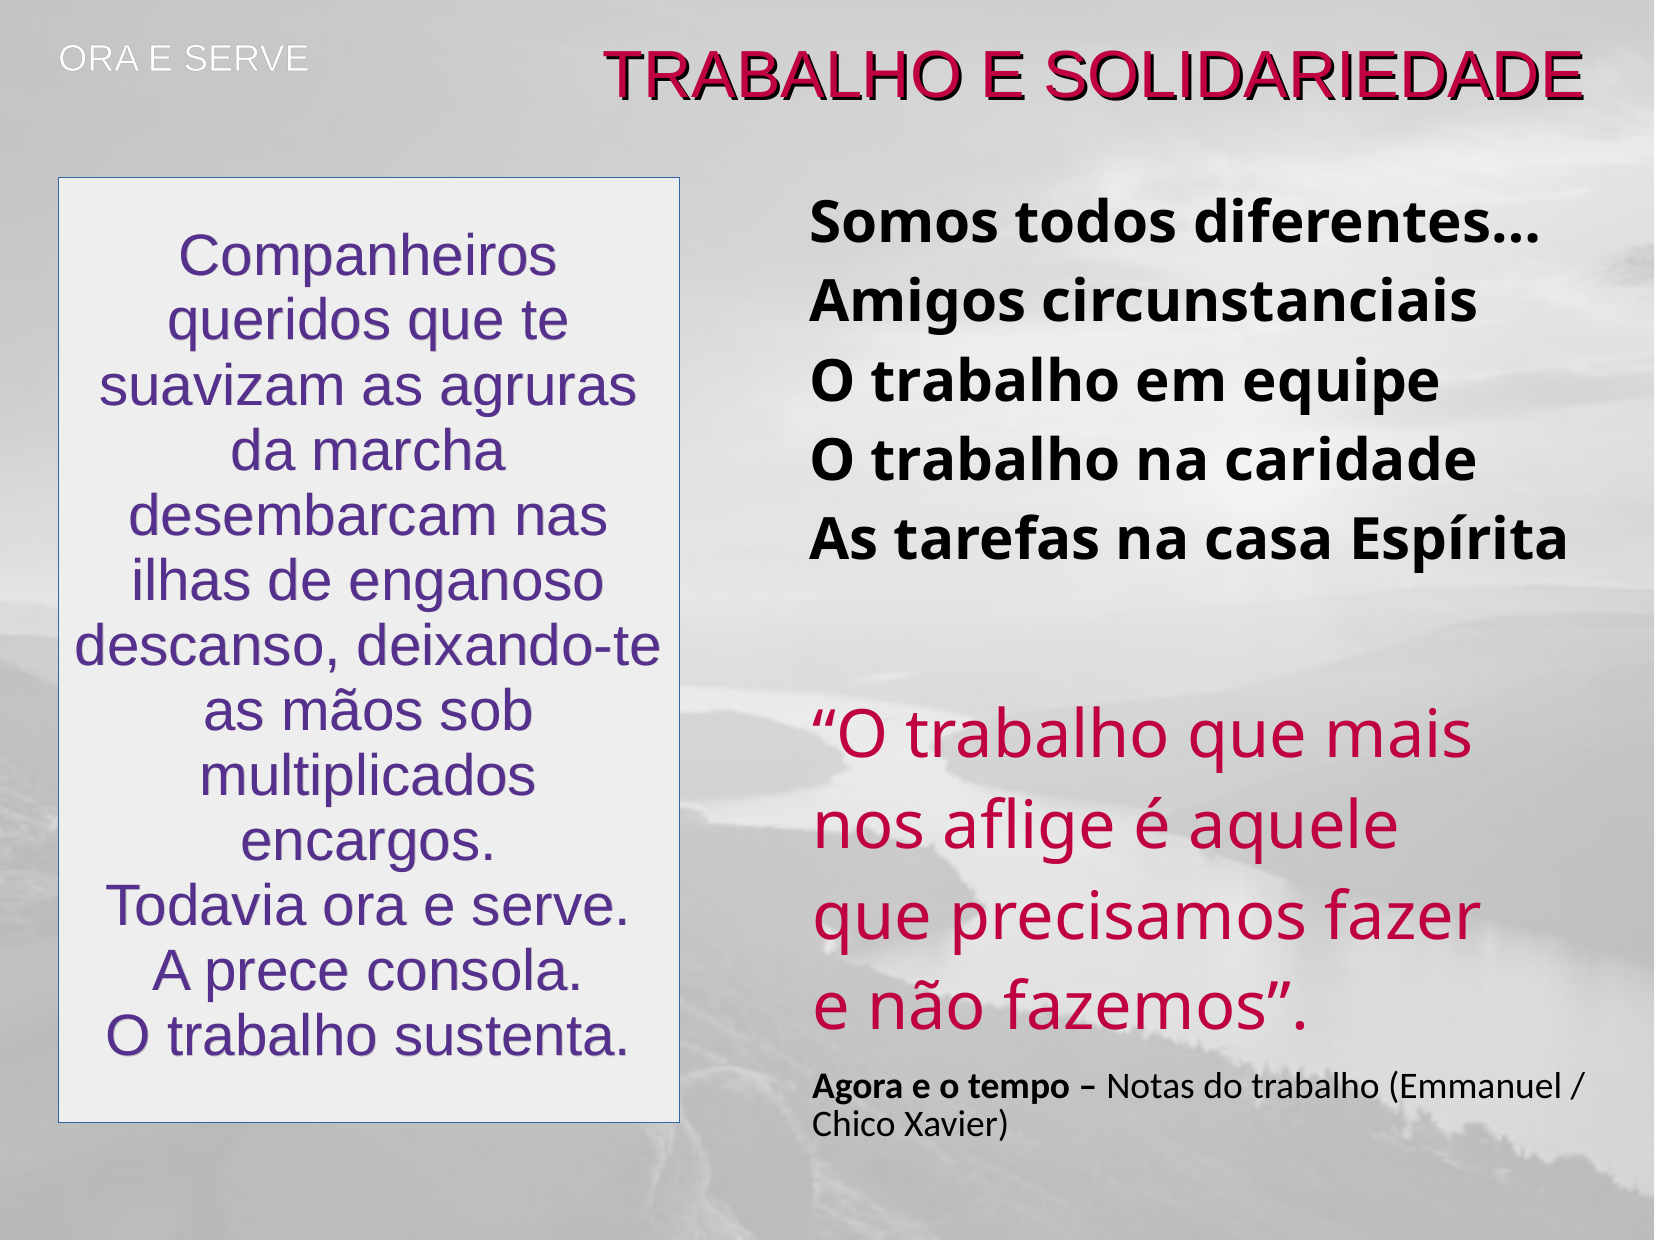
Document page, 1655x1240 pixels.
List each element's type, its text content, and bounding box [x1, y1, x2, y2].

text_box ORA E SERVE [43, 29, 325, 87]
text_box Somos todos diferentes… Amigos circunstanciais O trabalho em equipe O trabalho na caridade As tarefas na casa Espírita [794, 172, 1625, 577]
text_box [680, 324, 1123, 915]
text_box TRABALHO E SOLIDARIEDADE [587, 29, 1601, 120]
text_box “O trabalho que mais nos aflige é aquele que precisamos fazer e não fazemos”. [797, 679, 1536, 1062]
text_box Agora e o tempo – Notas do trabalho (Emmanuel / Chico Xavier) [797, 1062, 1631, 1240]
text_box Companheiros queridos que te suavizam as agruras da marcha desembarcam nas ilhas de enganoso descanso, deixando-te as mãos sob multiplicados encargos. Todavia ora e serve. A prece consola. O trabalho sustenta. [58, 177, 680, 1123]
picture [0, 0, 1655, 1240]
